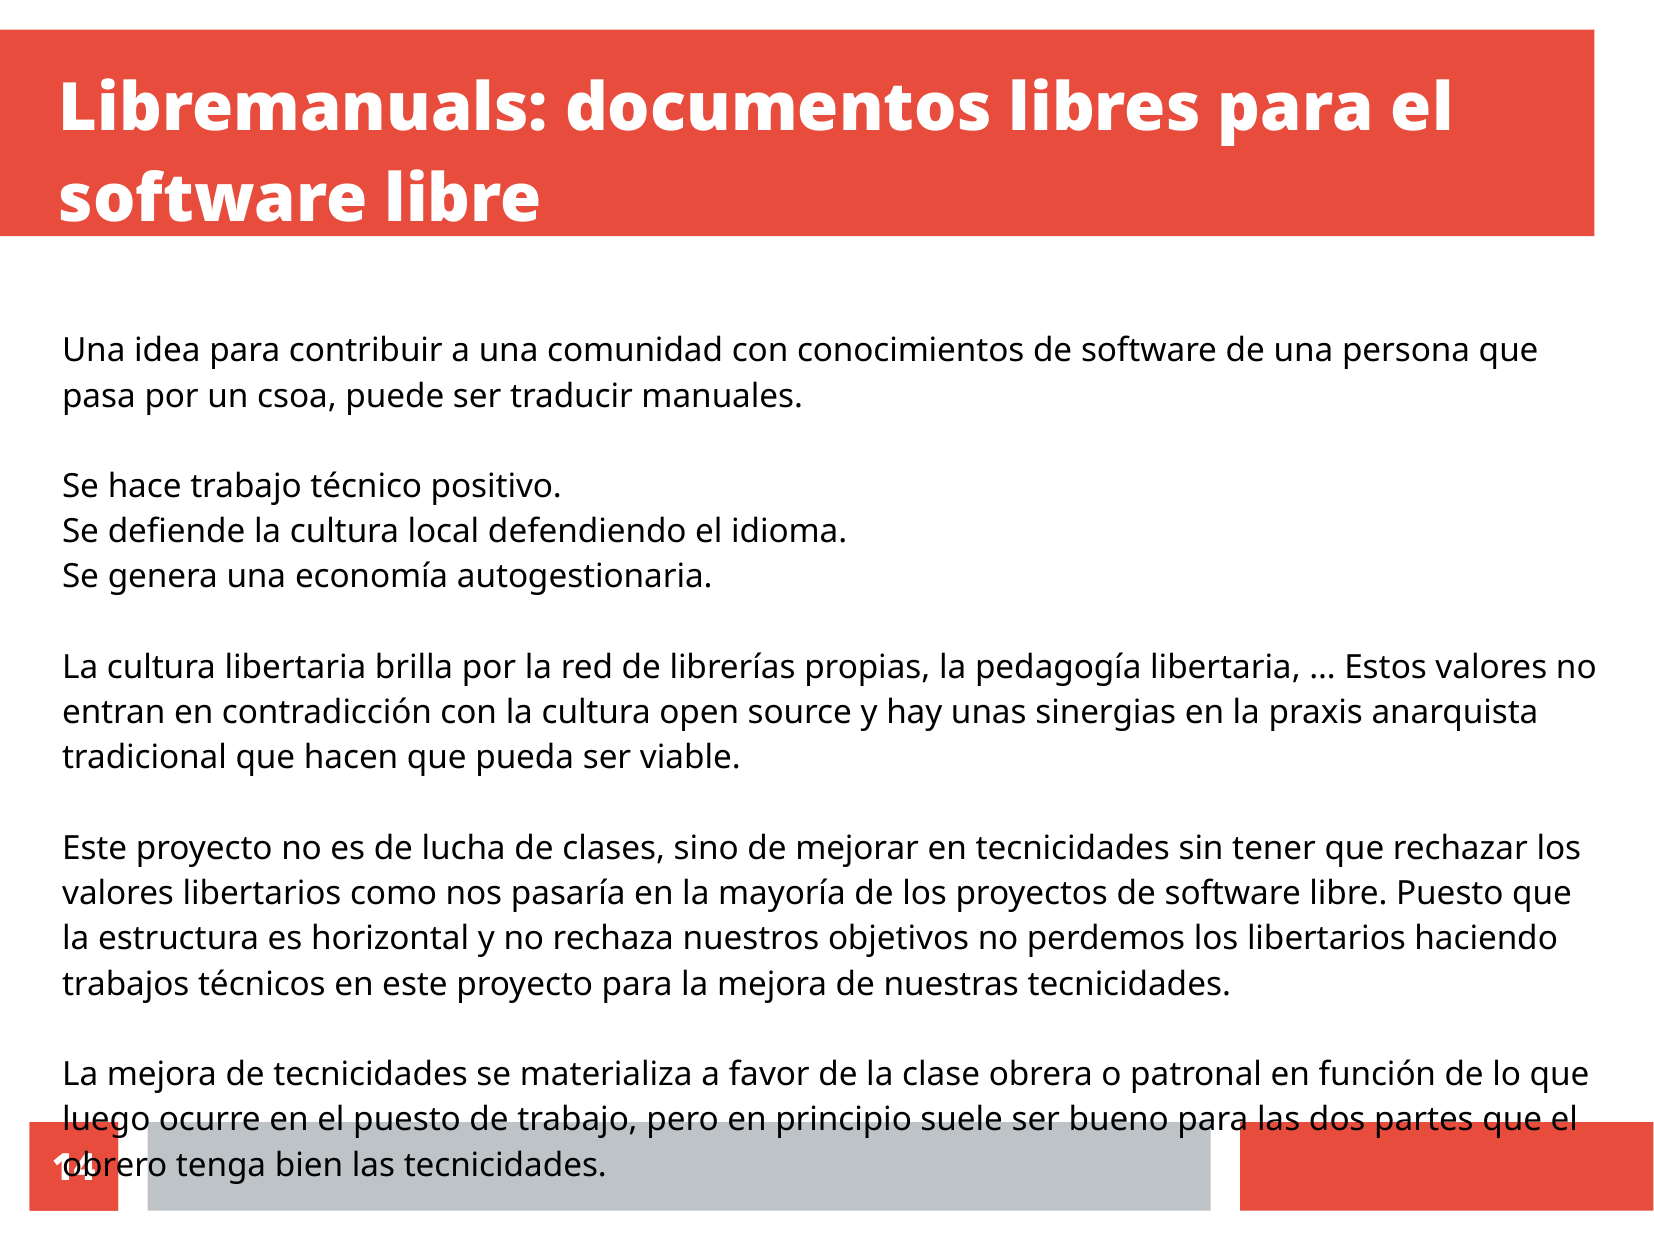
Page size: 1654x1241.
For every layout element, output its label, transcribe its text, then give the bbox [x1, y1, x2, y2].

title Libremanuals: documentos libres para el software libre [59, 59, 1595, 207]
text_box Una idea para contribuir a una comunidad con conocimientos de software de una persona que pasa por un csoa, puede ser traducir manuales. Se hace trabajo técnico positivo. Se defiende la cultura local defendiendo el idioma. Se genera una economía autogestionaria. La cultura libertaria brilla por la red de librerías propias, la pedagogía libertaria, … Estos valores no entran en contradicción con la cultura open source y hay unas sinergias en la praxis anarquista tradicional que hacen que pueda ser viable. Este proyecto no es de lucha de clases, sino de mejorar en tecnicidades sin tener que rechazar los valores libertarios como nos pasaría en la mayoría de los proyectos de software libre. Puesto que la estructura es horizontal y no rechaza nuestros objetivos no perdemos los libertarios haciendo trabajos técnicos en este proyecto para la mejora de nuestras tecnicidades. La mejora de tecnicidades se materializa a favor de la clase obrera o patronal en función de lo que luego ocurre en el puesto de trabajo, pero en principio suele ser bueno para las dos partes que el obrero tenga bien las tecnicidades. [47, 318, 1619, 1104]
